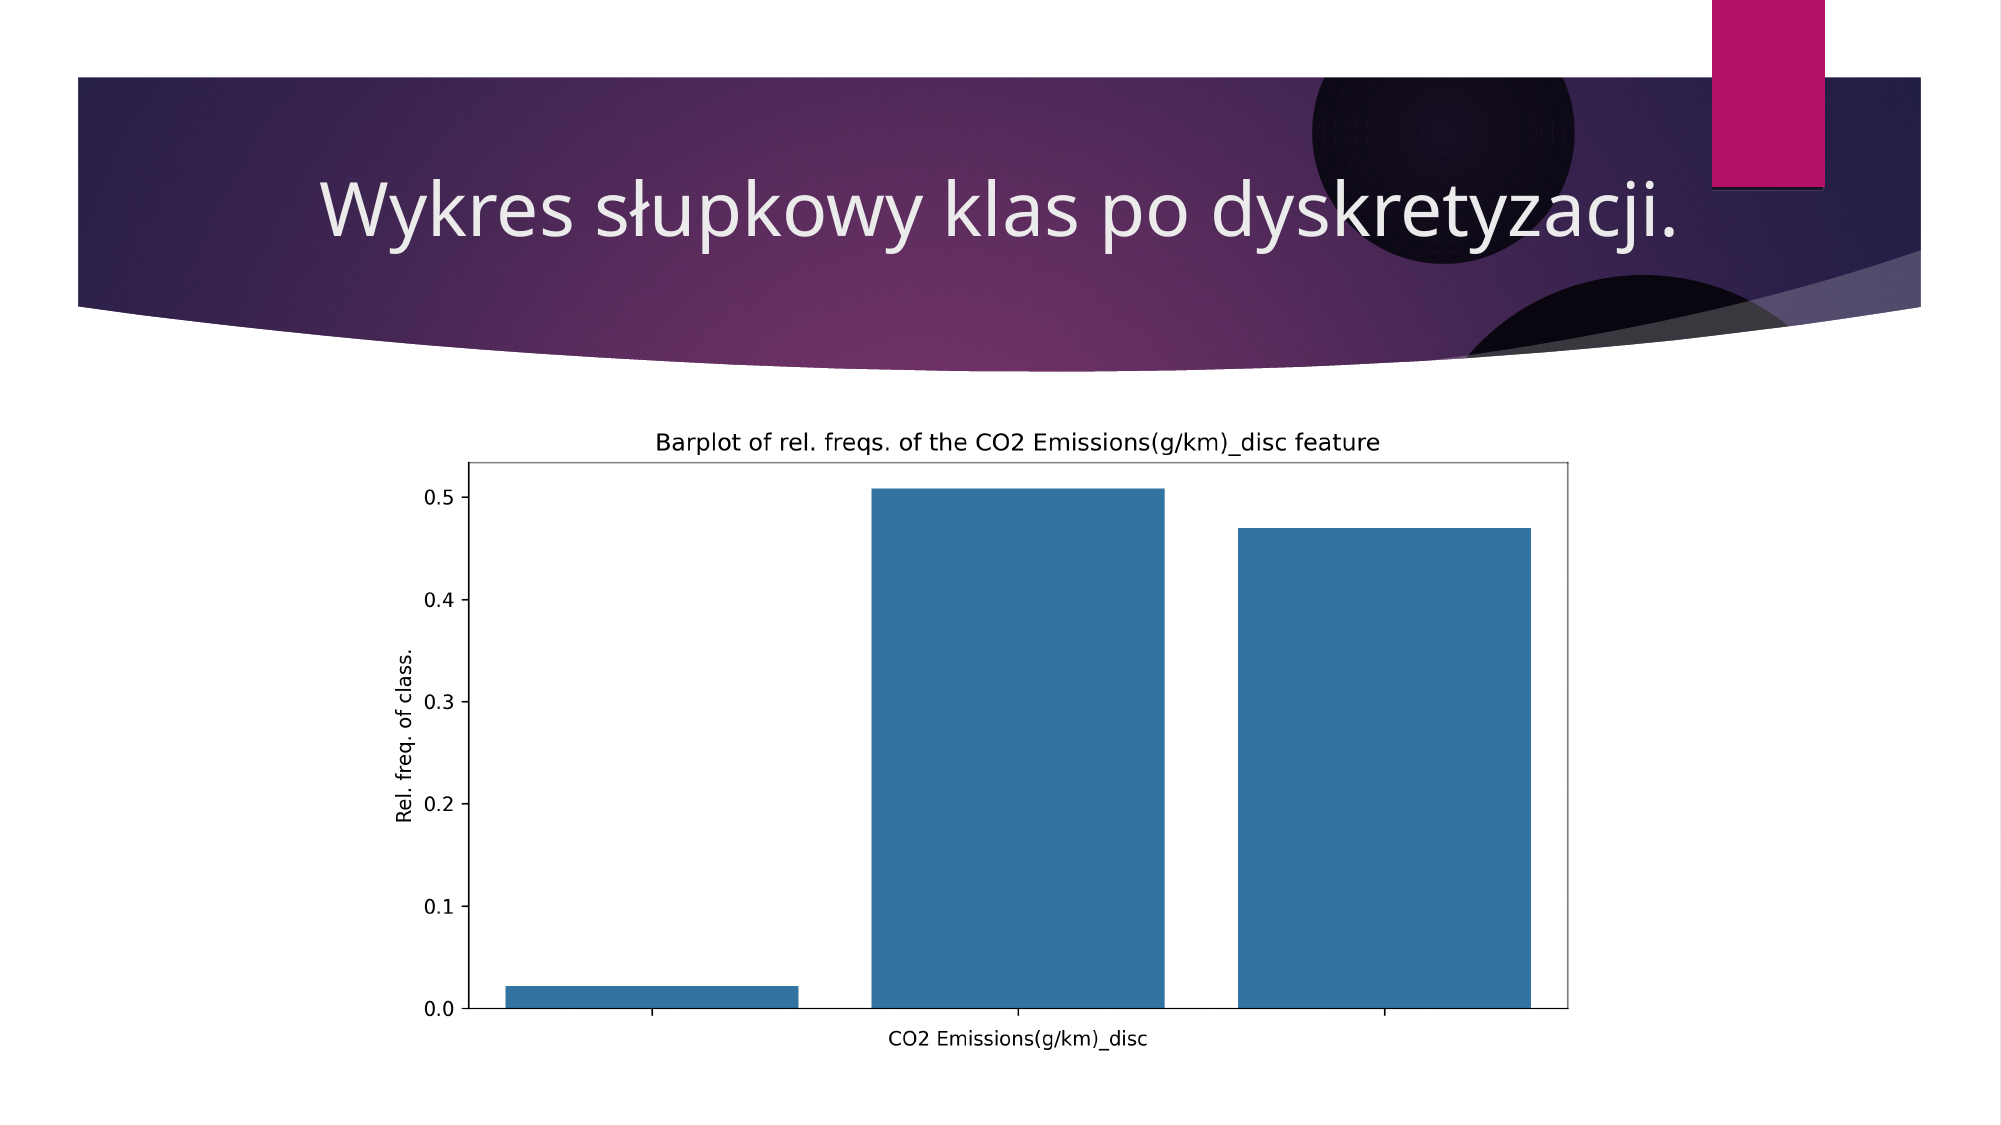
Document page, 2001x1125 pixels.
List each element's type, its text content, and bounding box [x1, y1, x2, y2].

title Wykres słupkowy klas po dyskretyzacji. [281, 148, 1719, 265]
picture [291, 377, 1709, 1086]
